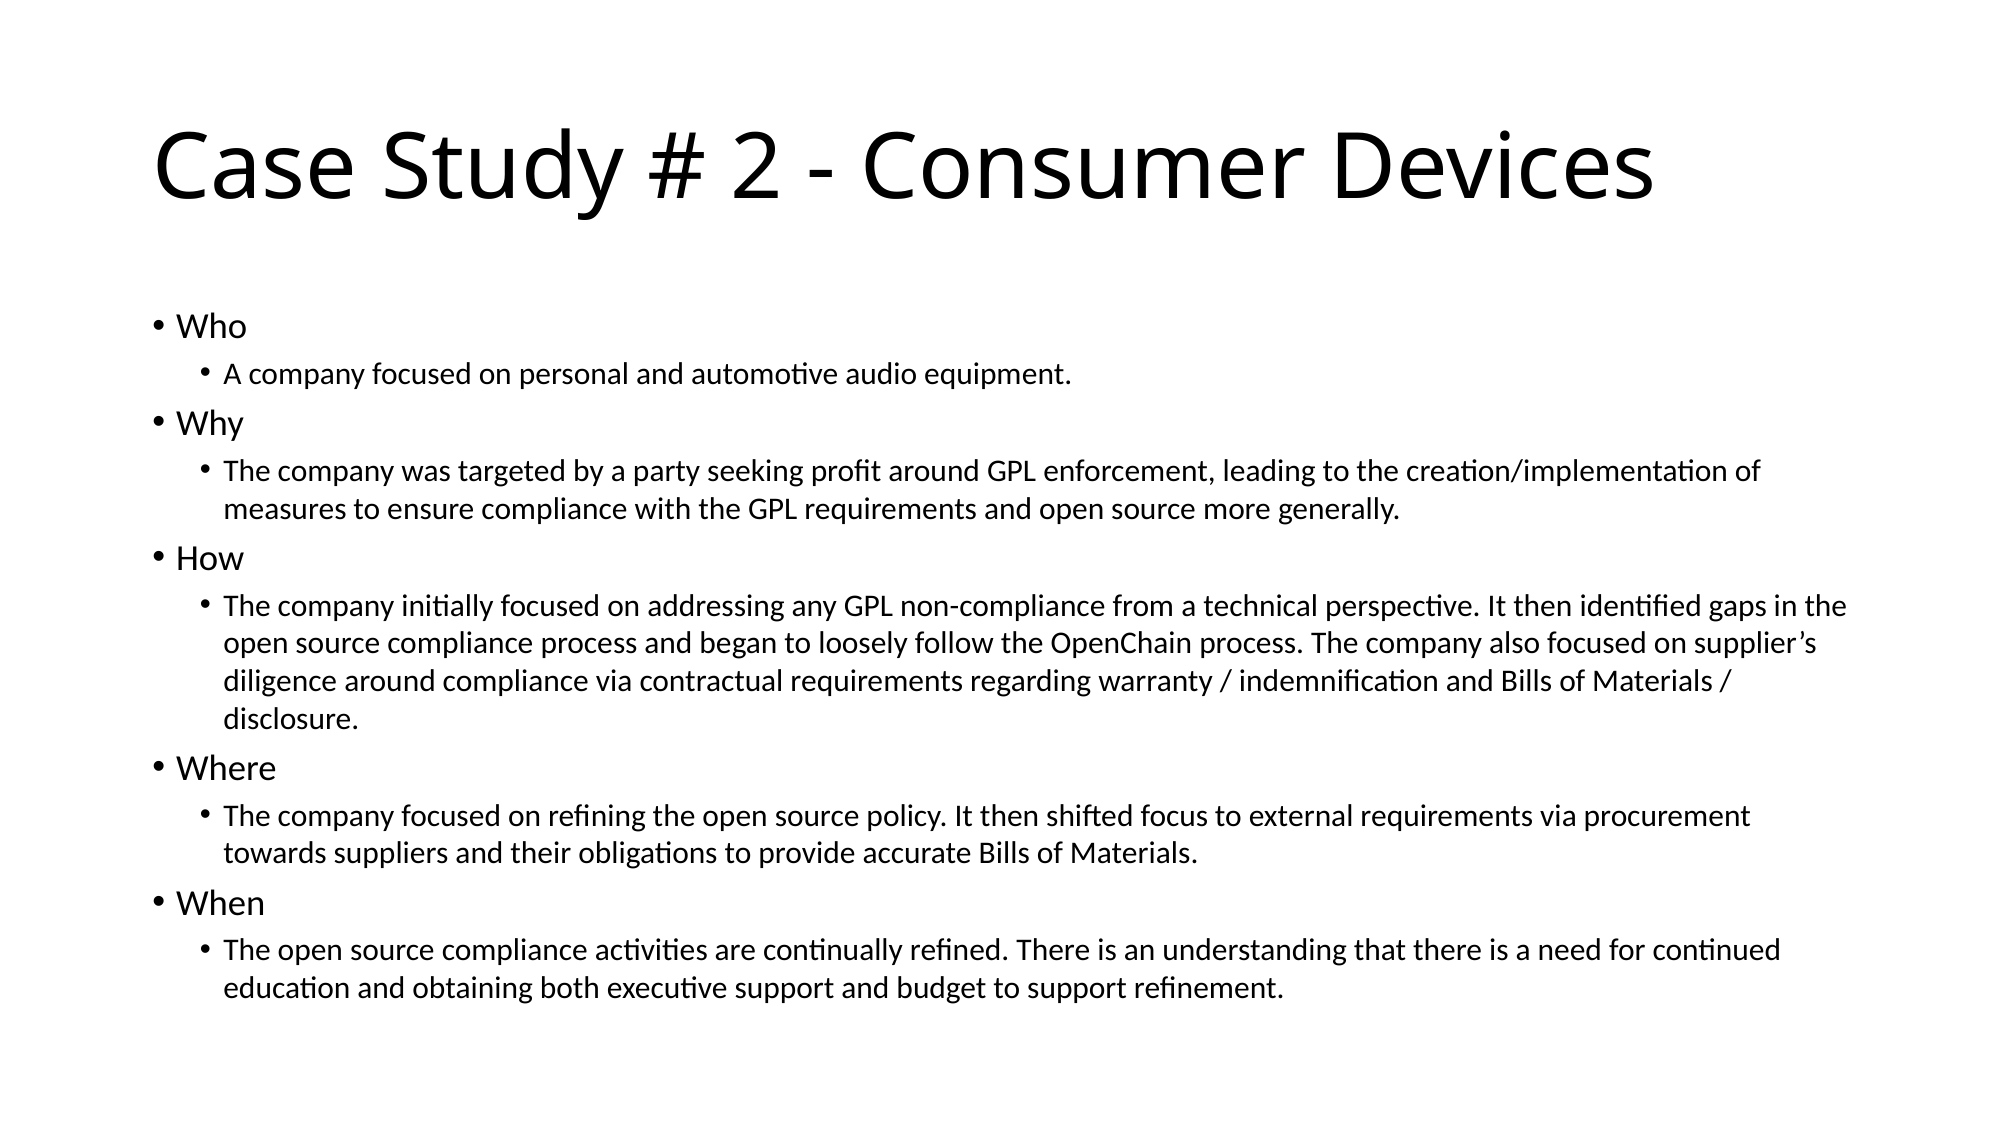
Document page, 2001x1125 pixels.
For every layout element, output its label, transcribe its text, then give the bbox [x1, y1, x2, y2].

list Who A company focused on personal and automotive audio equipment. Why The company was targeted by a party seeking profit around GPL enforcement, leading to the creation/implementation of measures to ensure compliance with the GPL requirements and open source more generally. How The company initially focused on addressing any GPL non-compliance from a technical perspective. It then identified gaps in the open source compliance process and began to loosely follow the OpenChain process. The company also focused on supplier’s diligence around compliance via contractual requirements regarding warranty / indemnification and Bills of Materials / disclosure. Where The company focused on refining the open source policy. It then shifted focus to external requirements via procurement towards suppliers and their obligations to provide accurate Bills of Materials. When The open source compliance activities are continually refined. There is an understanding that there is a need for continued education and obtaining both executive support and budget to support refinement. [137, 299, 1863, 1014]
title Case Study # 2 - Consumer Devices [137, 59, 1863, 278]
